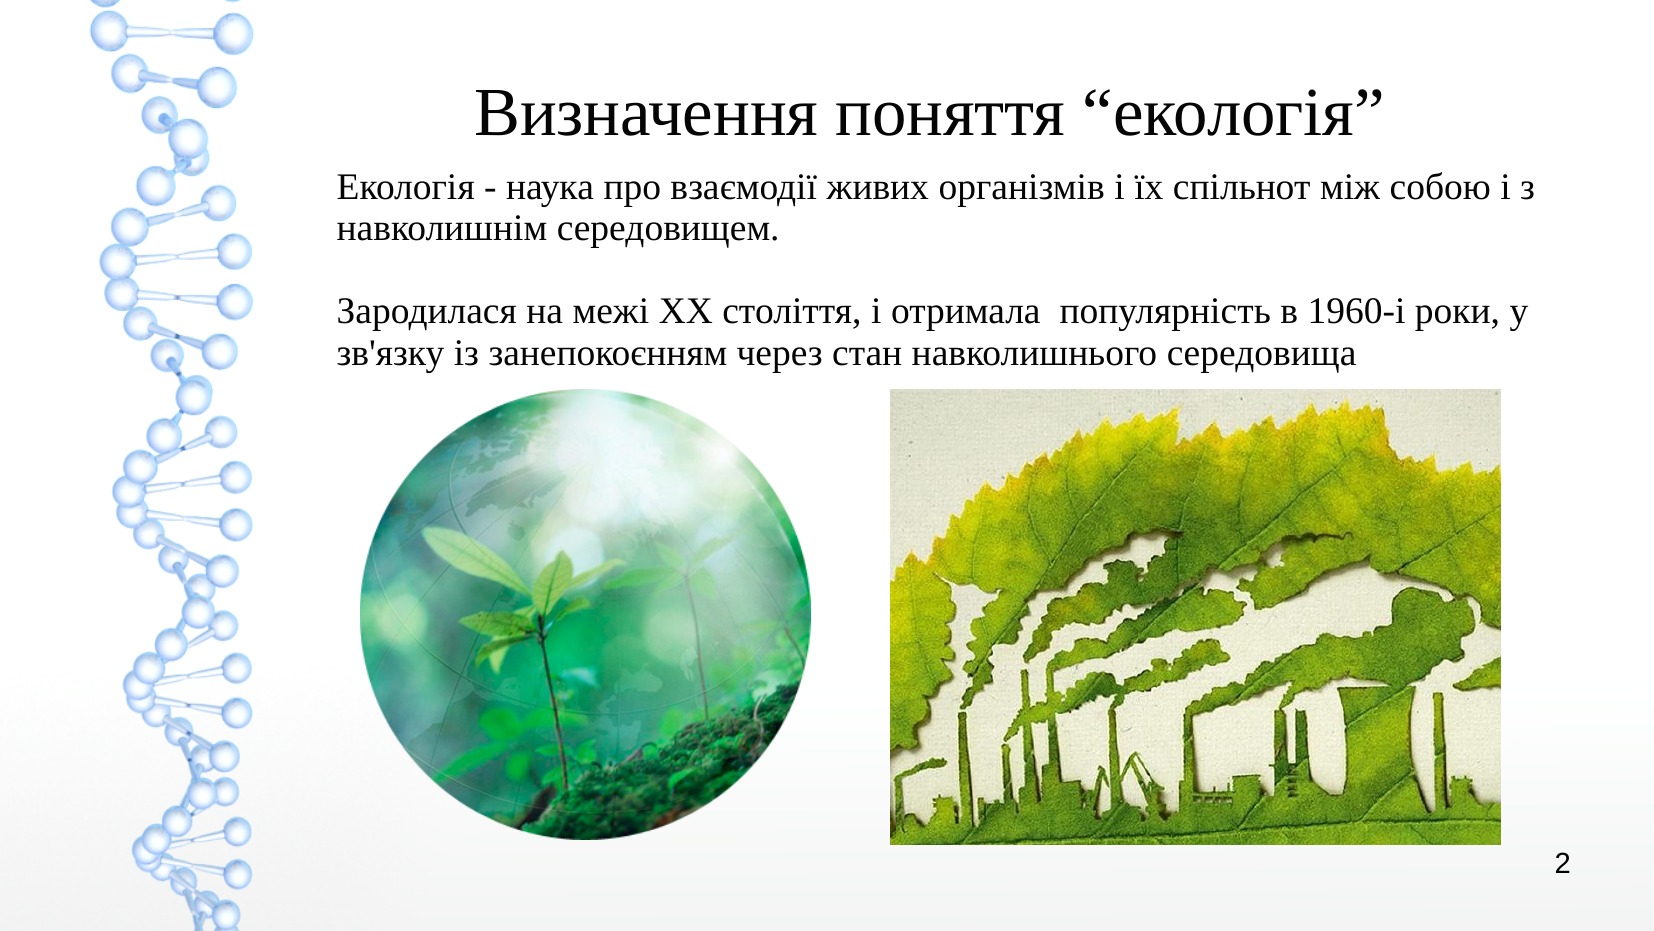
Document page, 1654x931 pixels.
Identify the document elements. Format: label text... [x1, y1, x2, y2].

picture [0, 0, 1654, 931]
list Екологія - наука про взаємодії живих організмів і їх спільнот між собою і з навколишнім середовищем. Зародилася на межі XX століття, і отримала популярність в 1960-і роки, у зв'язку із занепокоєнням через стан навколишнього середовища [265, 165, 1595, 451]
title Визначення поняття “екологія” [265, 35, 1595, 165]
